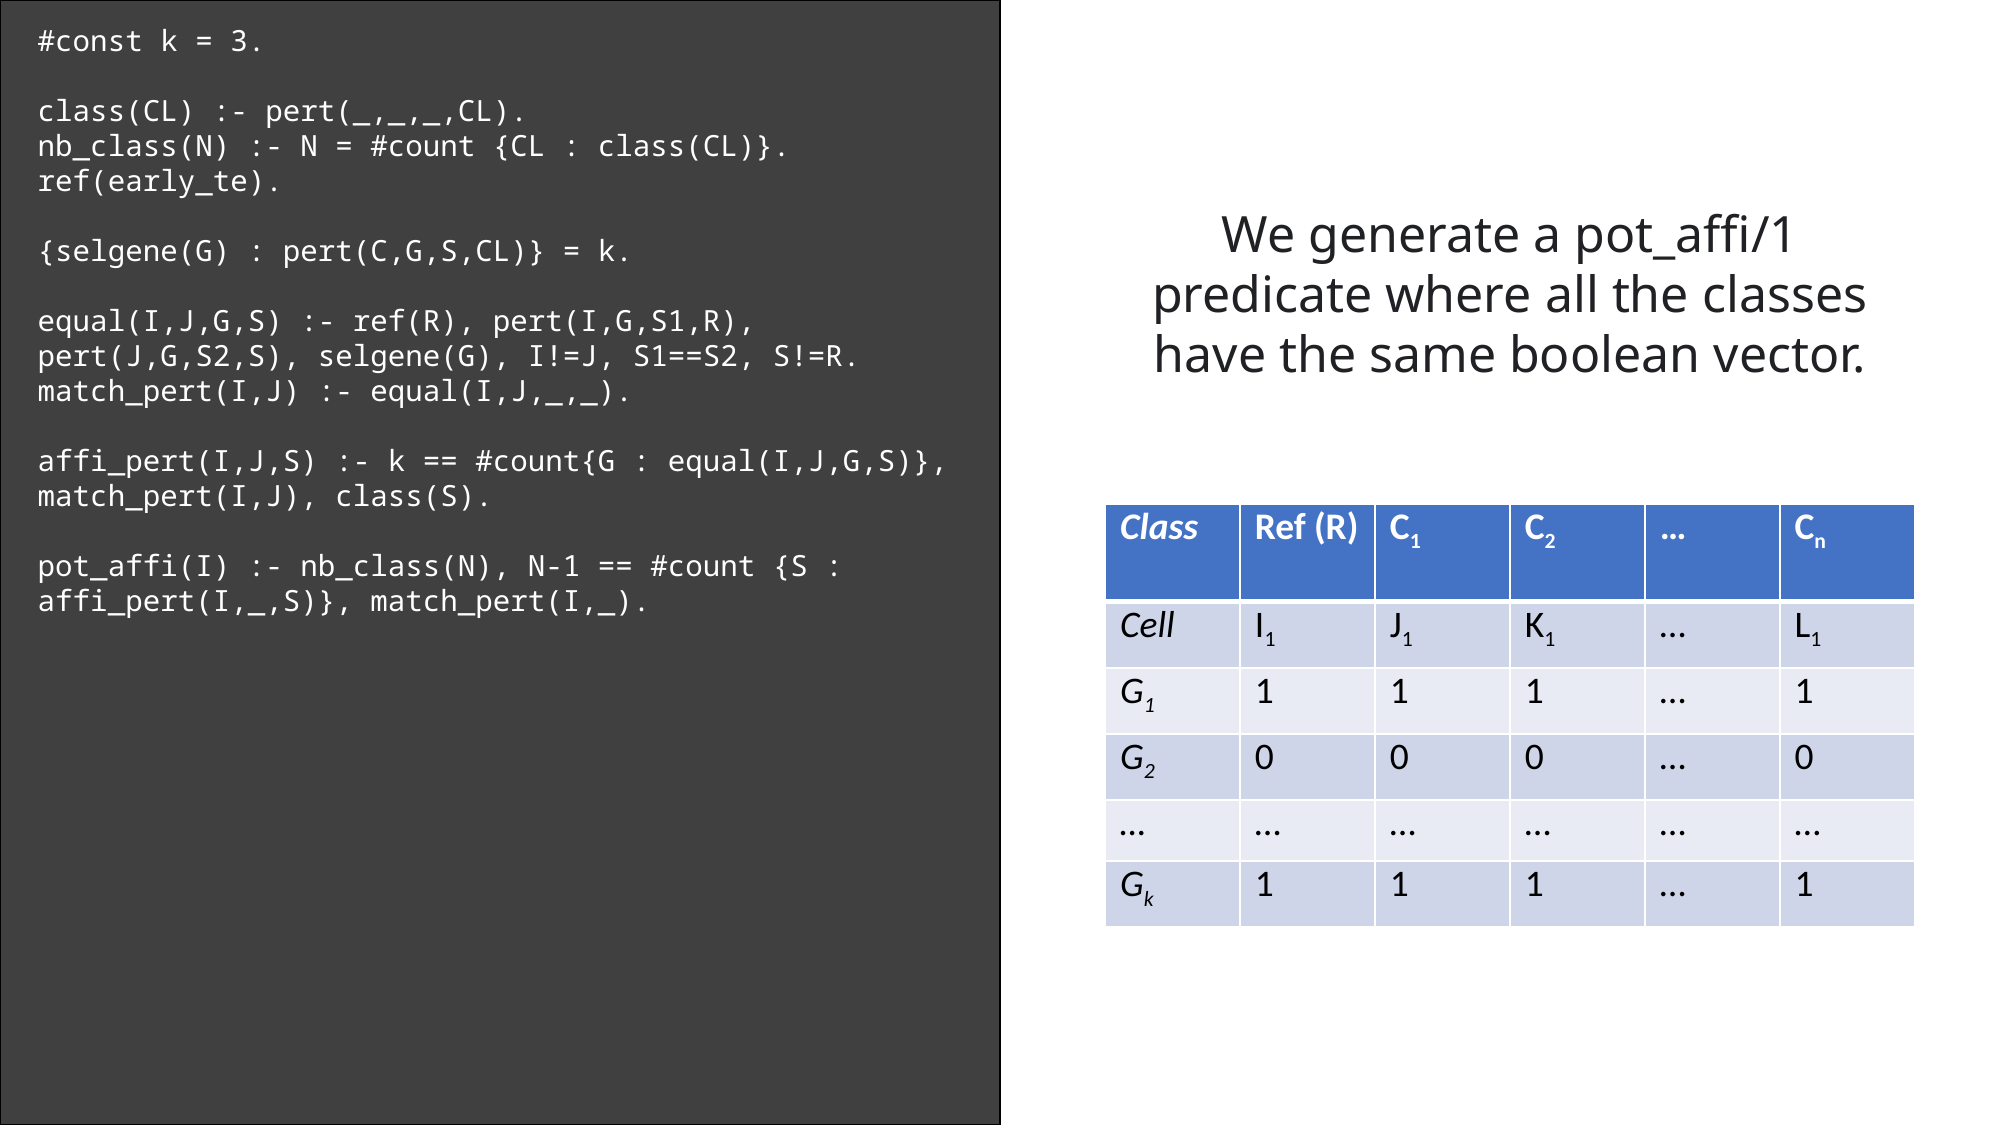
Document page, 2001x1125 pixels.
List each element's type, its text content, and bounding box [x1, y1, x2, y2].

table_cell G1 [1106, 669, 1239, 733]
table_header C2 [1511, 505, 1644, 599]
table_cell … [1781, 801, 1914, 860]
text_box [0, 0, 1000, 1125]
table_header … [1646, 505, 1779, 599]
table_cell 1 [1241, 862, 1374, 926]
table_cell … [1511, 801, 1644, 860]
table_cell 1 [1781, 862, 1914, 926]
table_cell 1 [1376, 669, 1509, 733]
table_cell … [1241, 801, 1374, 860]
table_cell … [1646, 862, 1779, 926]
table_cell 1 [1376, 862, 1509, 926]
table_header Cn [1781, 505, 1914, 599]
table_cell L1 [1781, 604, 1914, 667]
table_cell I1 [1241, 604, 1374, 667]
table_cell J1 [1376, 604, 1509, 667]
table_cell … [1106, 801, 1239, 860]
table_cell G2 [1106, 735, 1239, 799]
table_cell 0 [1781, 735, 1914, 799]
table_cell 0 [1241, 735, 1374, 799]
text_box We generate a pot_affi/1 predicate where all the classes have the same boolean vector. [1094, 195, 1926, 391]
table_cell K1 [1511, 604, 1644, 667]
table_cell … [1646, 801, 1779, 860]
table_cell 1 [1511, 669, 1644, 733]
table_header Class [1106, 505, 1239, 599]
table_cell 1 [1781, 669, 1914, 733]
table_cell … [1646, 669, 1779, 733]
table_cell Cell [1106, 604, 1239, 667]
table_cell … [1646, 604, 1779, 667]
table_cell 1 [1511, 862, 1644, 926]
table_header Ref (R) [1241, 505, 1374, 599]
table_cell Gk [1106, 862, 1239, 926]
text_box #const k = 3. class(CL) :- pert(_,_,_,CL). nb_class(N) :- N = #count {CL : class(CL)}. ref(early_te). {selgene(G) : pert(C,G,S,CL)} = k. equal(I,J,G,S) :- ref(R), pert(I,G,S1,R), pert(J,G,S2,S), selgene(G), I!=J, S1==S2, S!=R. match_pert(I,J) :- equal(I,J,_,_). affi_pert(I,J,S) :- k == #count{G : equal(I,J,G,S)}, match_pert(I,J), class(S). pot_affi(I) :- nb_class(N), N-1 == #count {S : affi_pert(I,_,S)}, match_pert(I,_). [22, 15, 982, 625]
table_cell … [1646, 735, 1779, 799]
table_cell 0 [1376, 735, 1509, 799]
table_cell 1 [1241, 669, 1374, 733]
table_cell … [1376, 801, 1509, 860]
table_cell 0 [1511, 735, 1644, 799]
table_header C1 [1376, 505, 1509, 599]
